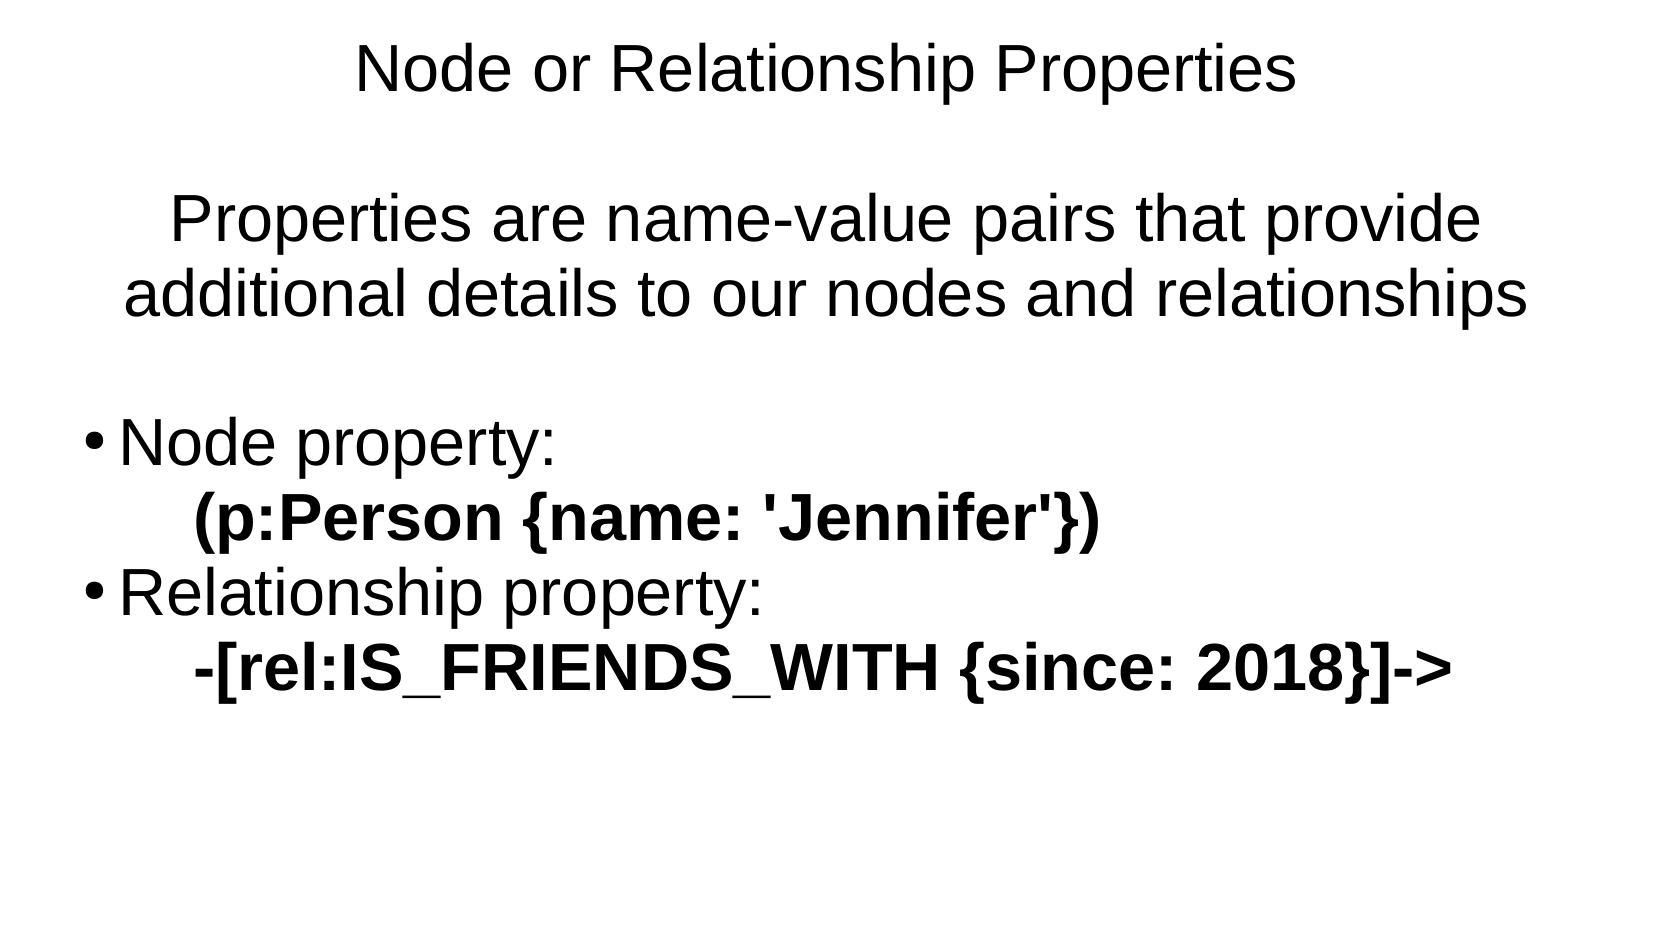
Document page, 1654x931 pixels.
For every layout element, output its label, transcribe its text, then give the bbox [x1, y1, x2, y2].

subtitle Node or Relationship Properties Properties are name-value pairs that provide additional details to our nodes and relationships Node property: (p:Person {name: 'Jennifer'}) Relationship property: -[rel:IS_FRIENDS_WITH {since: 2018}]-> [82, 31, 1571, 854]
